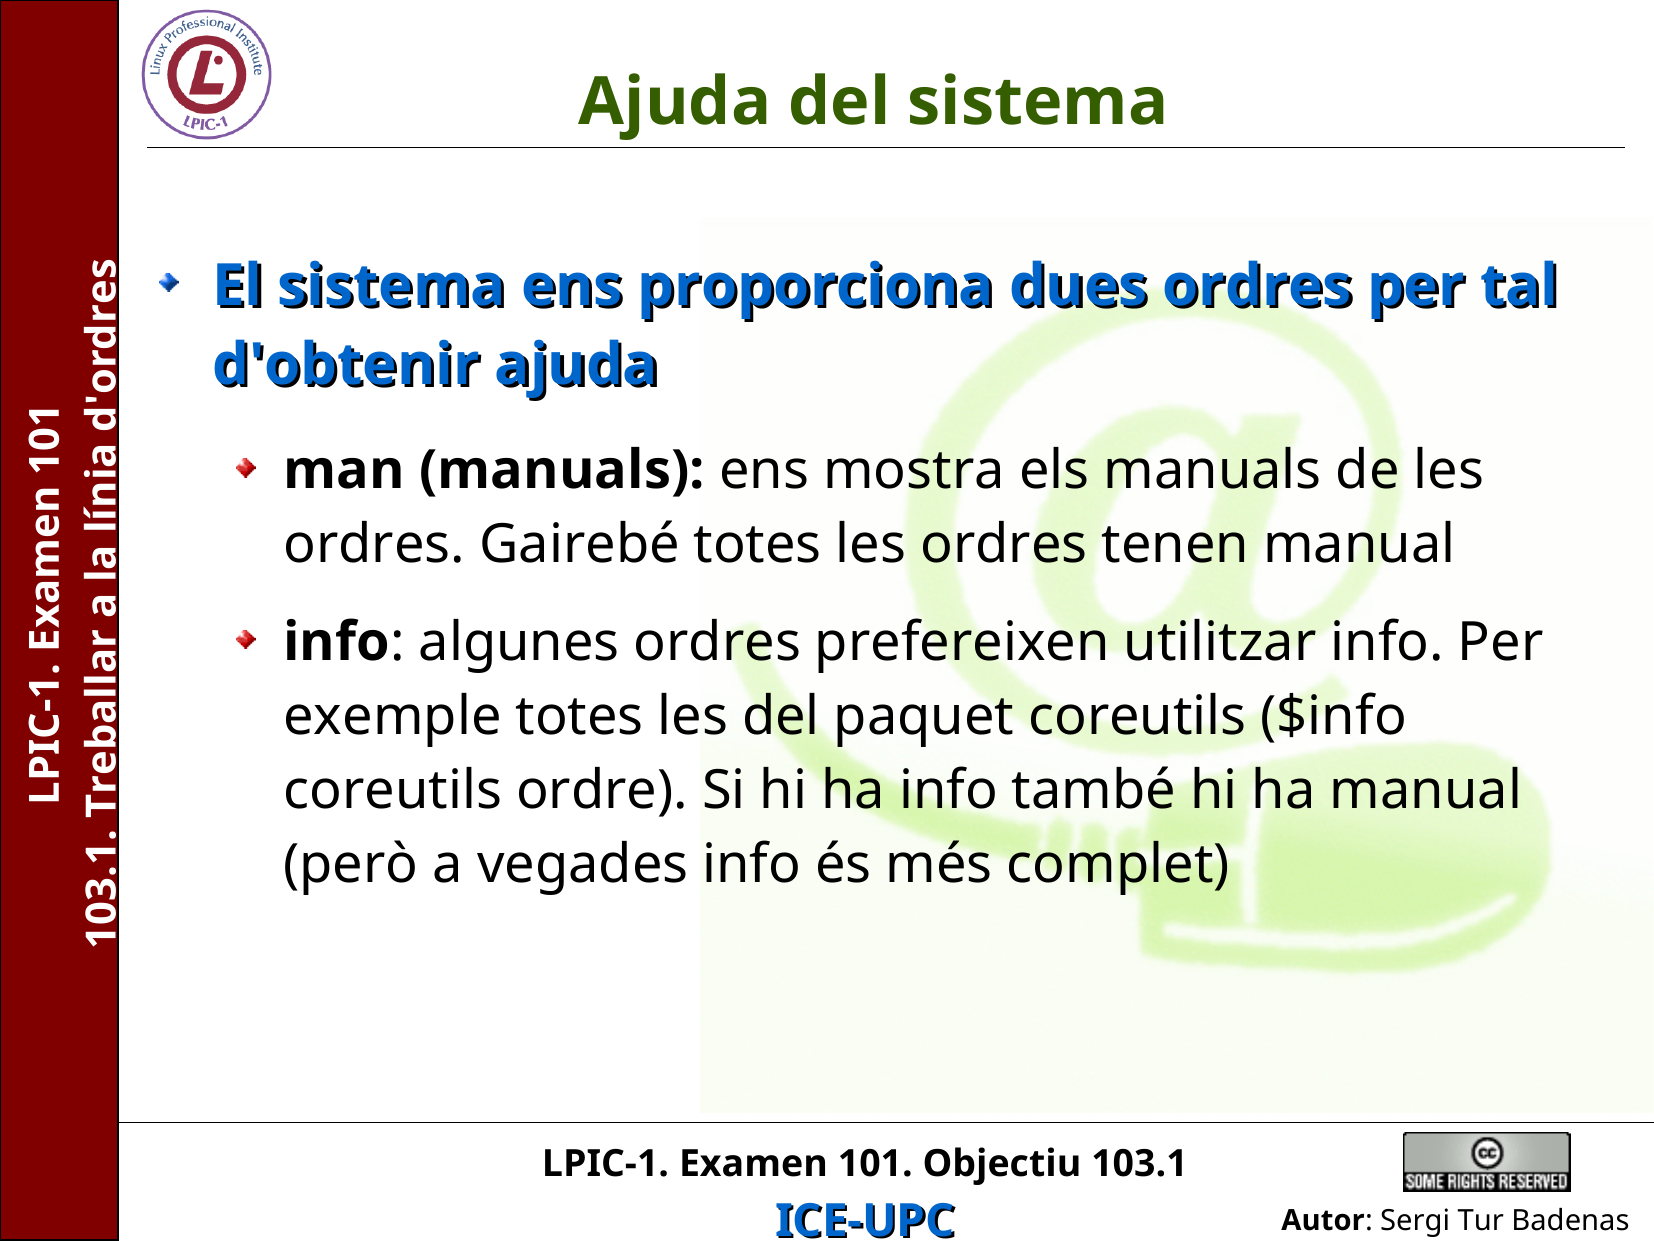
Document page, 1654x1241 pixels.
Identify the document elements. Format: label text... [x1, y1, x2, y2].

picture [1403, 1132, 1571, 1192]
list El sistema ens proporciona dues ordres per tal d'obtenir ajuda man (manuals): ens mostra els manuals de les ordres. Gairebé totes les ordres tenen manual info: algunes ordres prefereixen utilitzar info. Per exemple totes les del paquet coreutils ($info coreutils ordre). Si hi ha info també hi ha manual (però a vegades info és més complet) [141, 242, 1630, 1078]
title Ajuda del sistema [129, 56, 1619, 141]
picture [135, 5, 277, 56]
picture [700, 217, 1654, 1113]
